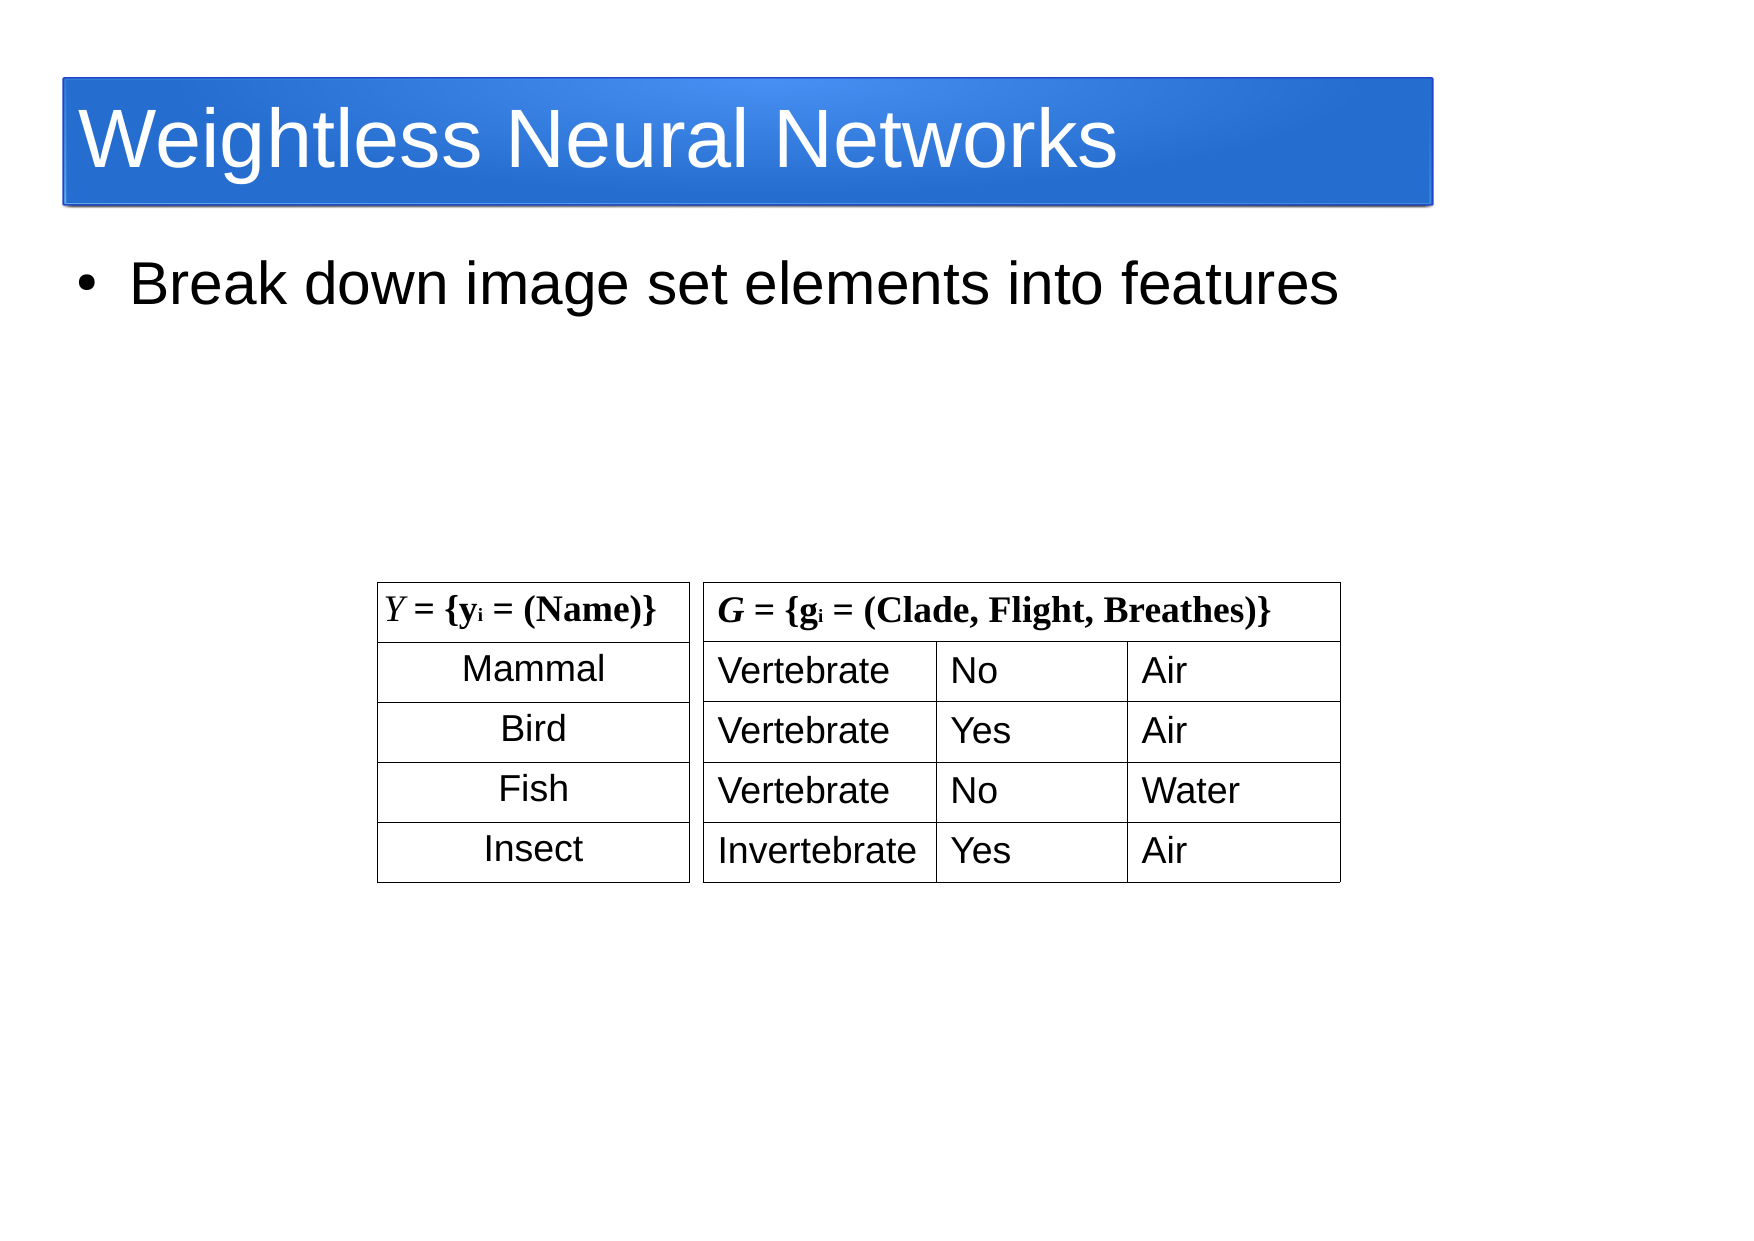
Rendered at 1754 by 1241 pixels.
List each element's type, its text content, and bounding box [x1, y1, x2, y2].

table_cell Air [1128, 702, 1340, 762]
table_cell Yes [937, 702, 1127, 762]
table_cell Fish [378, 763, 689, 822]
table_cell Vertebrate [704, 702, 936, 762]
picture [58, 77, 1439, 209]
title Weightless Neural Networks [78, 80, 1429, 198]
table_cell Invertebrate [704, 823, 936, 882]
table_cell Air [1128, 823, 1340, 882]
table_cell Mammal [378, 643, 689, 702]
list Break down image set elements into features [58, 249, 1696, 366]
table_cell No [937, 763, 1127, 822]
table_header G = {gi = (Clade, Flight, Breathes)} [704, 583, 1340, 641]
table_cell Water [1128, 763, 1340, 822]
table_cell No [937, 642, 1127, 701]
table_cell Vertebrate [704, 642, 936, 701]
table_cell Vertebrate [704, 763, 936, 822]
table_cell Insect [378, 823, 689, 882]
table_cell Yes [937, 823, 1127, 882]
table_header Y = {yi = (Name)} [378, 583, 689, 642]
table_cell Air [1128, 642, 1340, 701]
table_cell Bird [378, 703, 689, 762]
